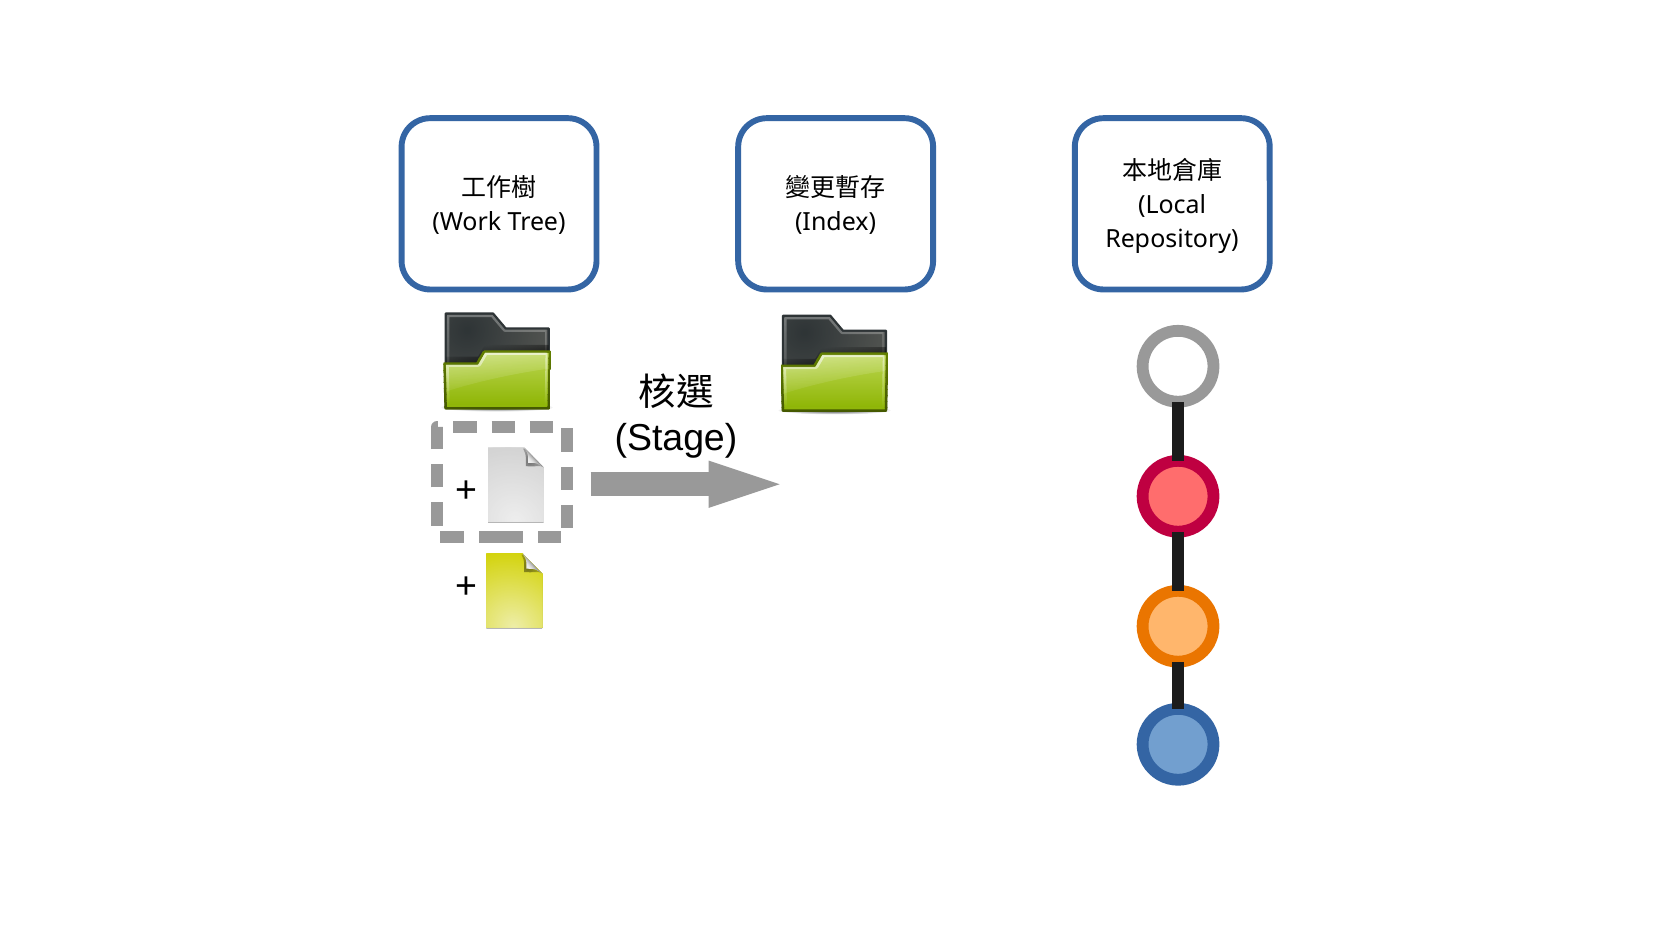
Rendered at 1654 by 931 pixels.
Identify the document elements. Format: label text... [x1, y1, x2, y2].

text_box 本地倉庫 (Local Repository) [1074, 118, 1270, 290]
picture [439, 303, 555, 418]
text_box 工作樹 (Work Tree) [401, 118, 597, 290]
text_box [1142, 591, 1214, 662]
text_box + [440, 557, 493, 615]
picture [777, 305, 892, 420]
text_box [1142, 461, 1214, 532]
text_box [1142, 330, 1214, 402]
text_box 核選 (Stage) [599, 354, 753, 461]
text_box [1142, 709, 1214, 780]
text_box 變更暫存 (Index) [738, 118, 934, 290]
picture [472, 549, 556, 634]
text_box + [440, 460, 493, 518]
picture [474, 443, 558, 528]
